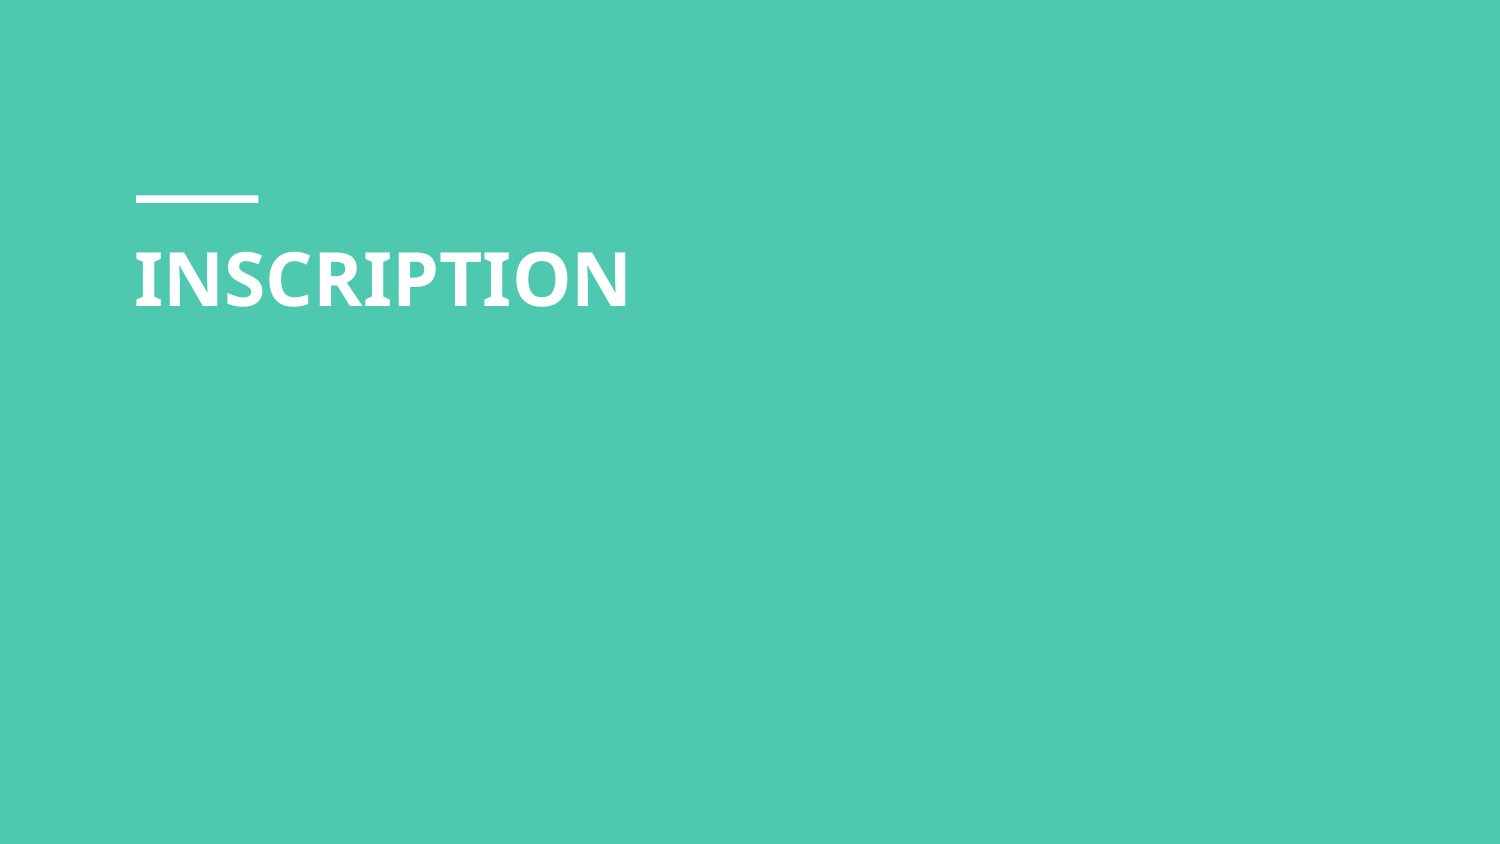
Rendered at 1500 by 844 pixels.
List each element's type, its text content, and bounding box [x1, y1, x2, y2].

title INSCRIPTION [119, 216, 1381, 466]
